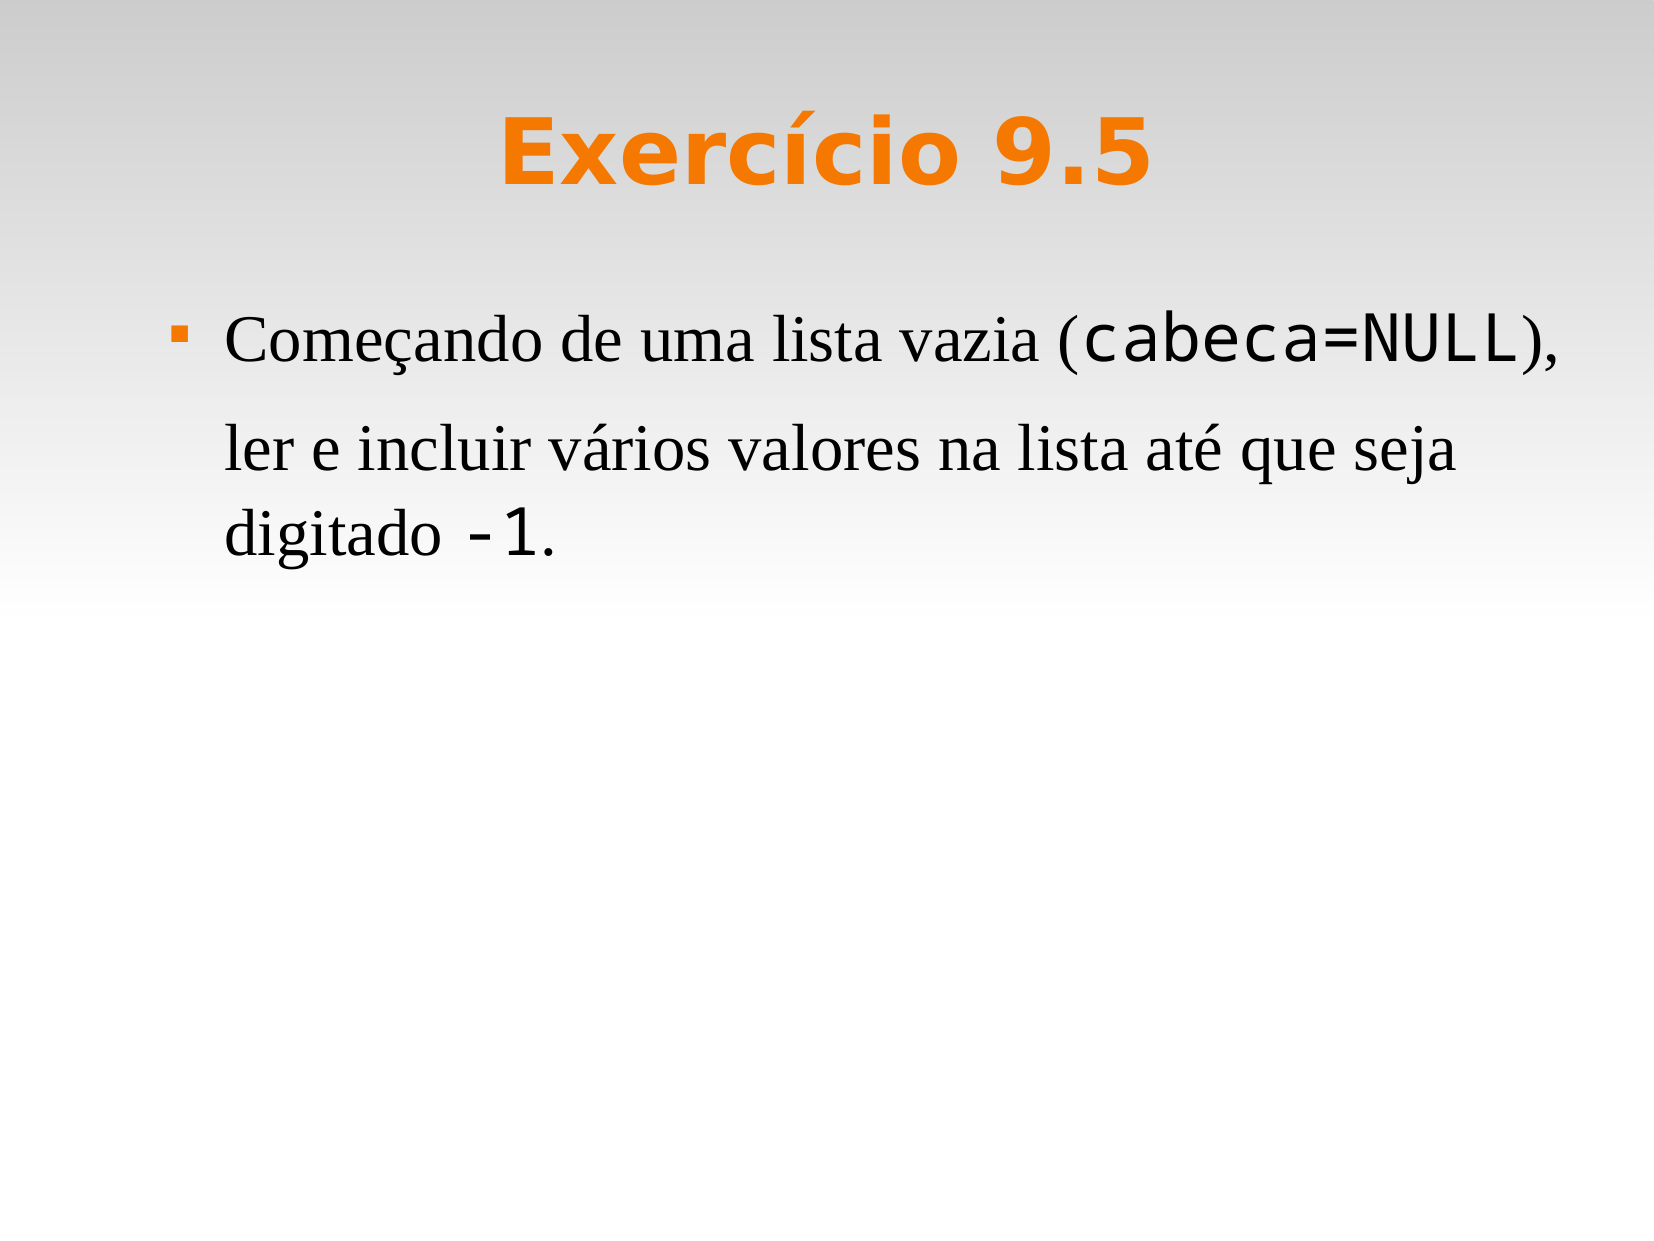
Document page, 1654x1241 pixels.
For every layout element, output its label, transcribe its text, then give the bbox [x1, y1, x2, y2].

list Começando de uma lista vazia (cabeca=NULL), ler e incluir vários valores na lista até que seja digitado -1. [82, 290, 1571, 1120]
title Exercício 9.5 [82, 49, 1571, 257]
